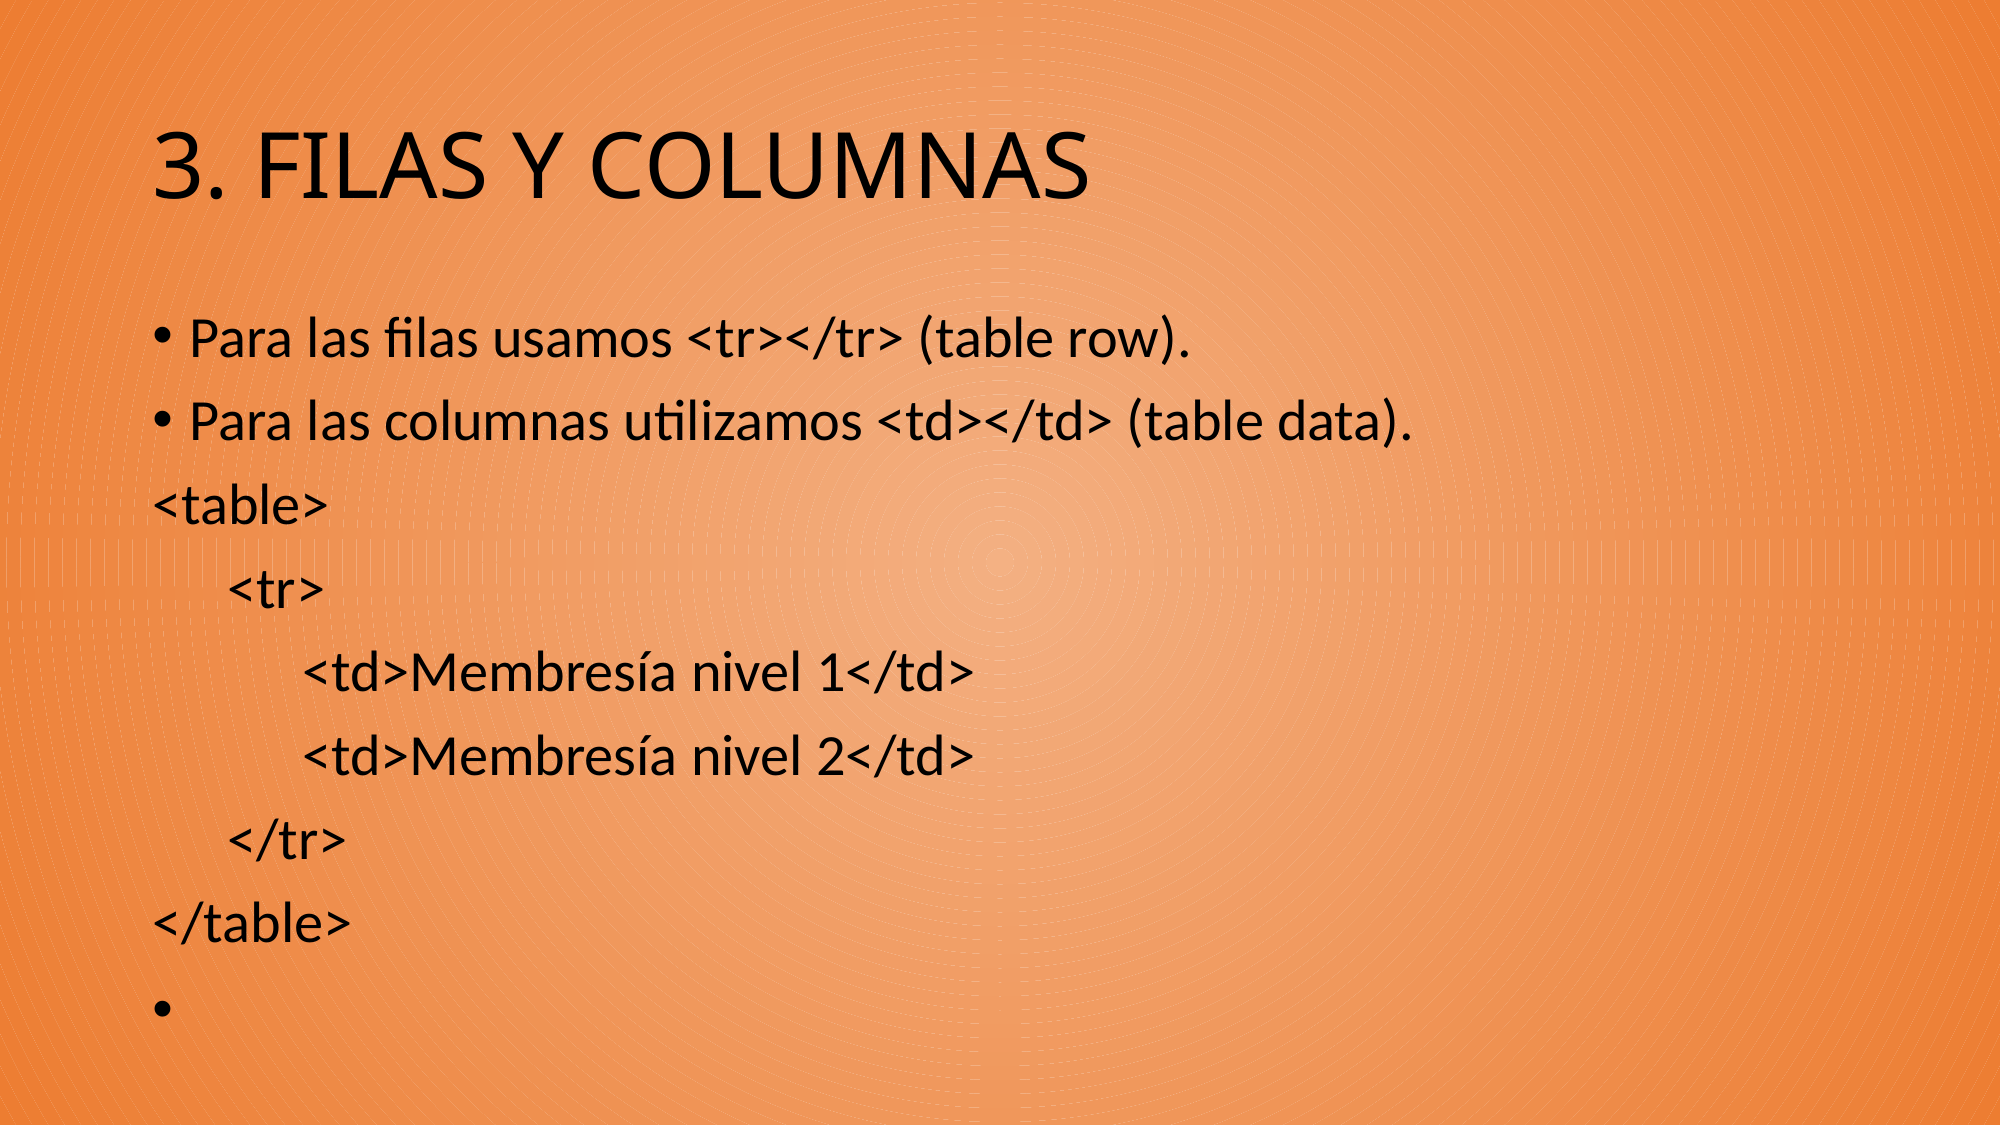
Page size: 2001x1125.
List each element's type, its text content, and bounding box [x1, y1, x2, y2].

title 3. FILAS Y COLUMNAS [137, 59, 1863, 278]
list Para las filas usamos <tr></tr> (table row). Para las columnas utilizamos <td></td> (table data). <table> <tr> <td>Membresía nivel 1</td> <td>Membresía nivel 2</td> </tr> </table> [137, 299, 1863, 1014]
